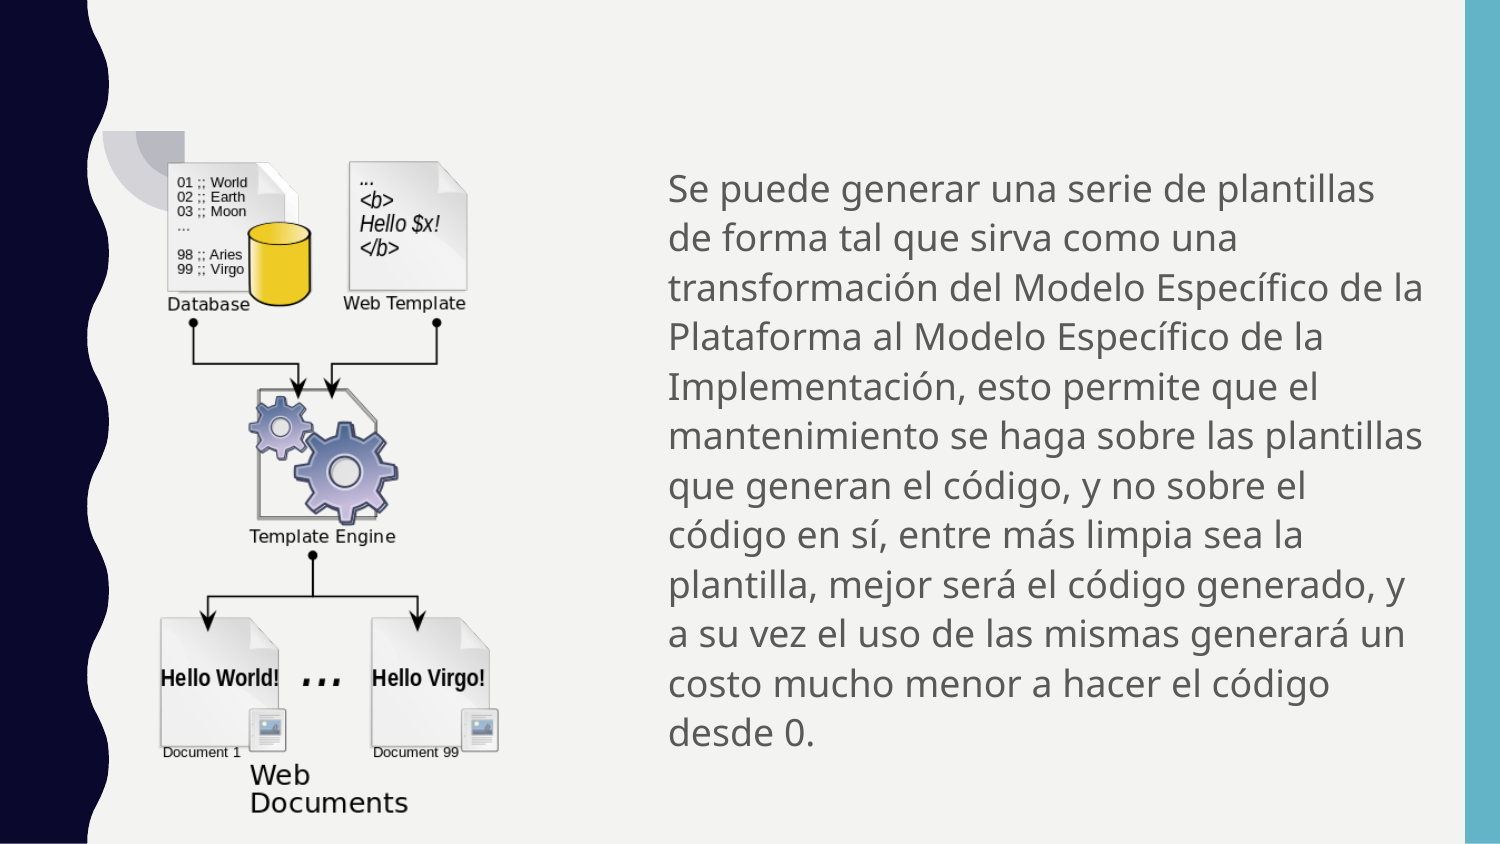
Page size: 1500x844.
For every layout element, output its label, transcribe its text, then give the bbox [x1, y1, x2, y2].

picture [145, 154, 501, 826]
list Se puede generar una serie de plantillas de forma tal que sirva como una transformación del Modelo Específico de la Plataforma al Modelo Específico de la Implementación, esto permite que el mantenimiento se haga sobre las plantillas que generan el código, y no sobre el código en sí, entre más limpia sea la plantilla, mejor será el código generado, y a su vez el uso de las mismas generará un costo mucho menor a hacer el código desde 0. [656, 154, 1440, 775]
